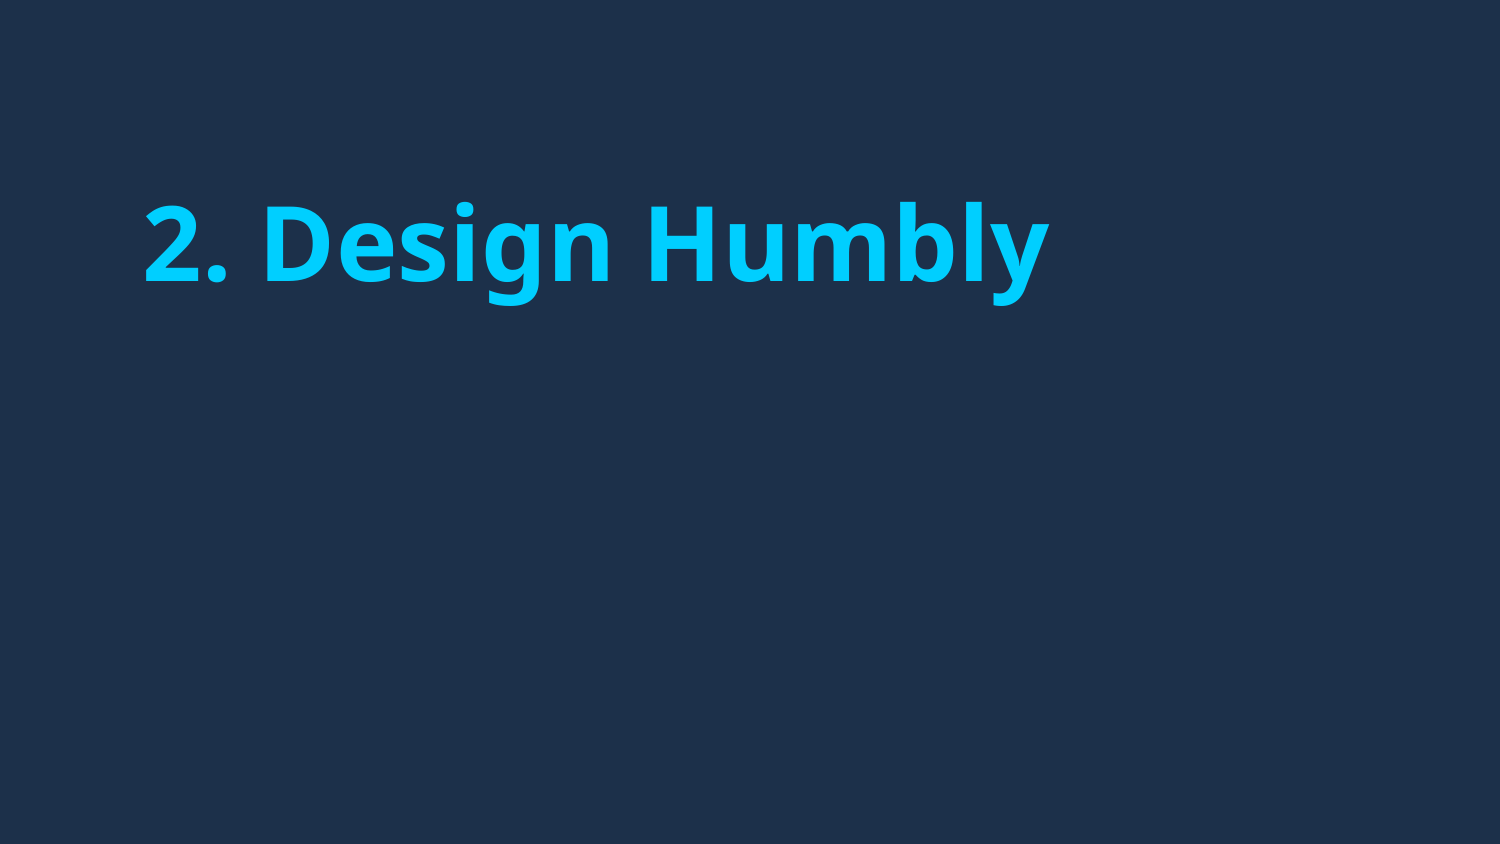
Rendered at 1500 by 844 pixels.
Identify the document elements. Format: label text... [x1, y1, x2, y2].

text_box 2. Design Humbly [142, 116, 1246, 366]
